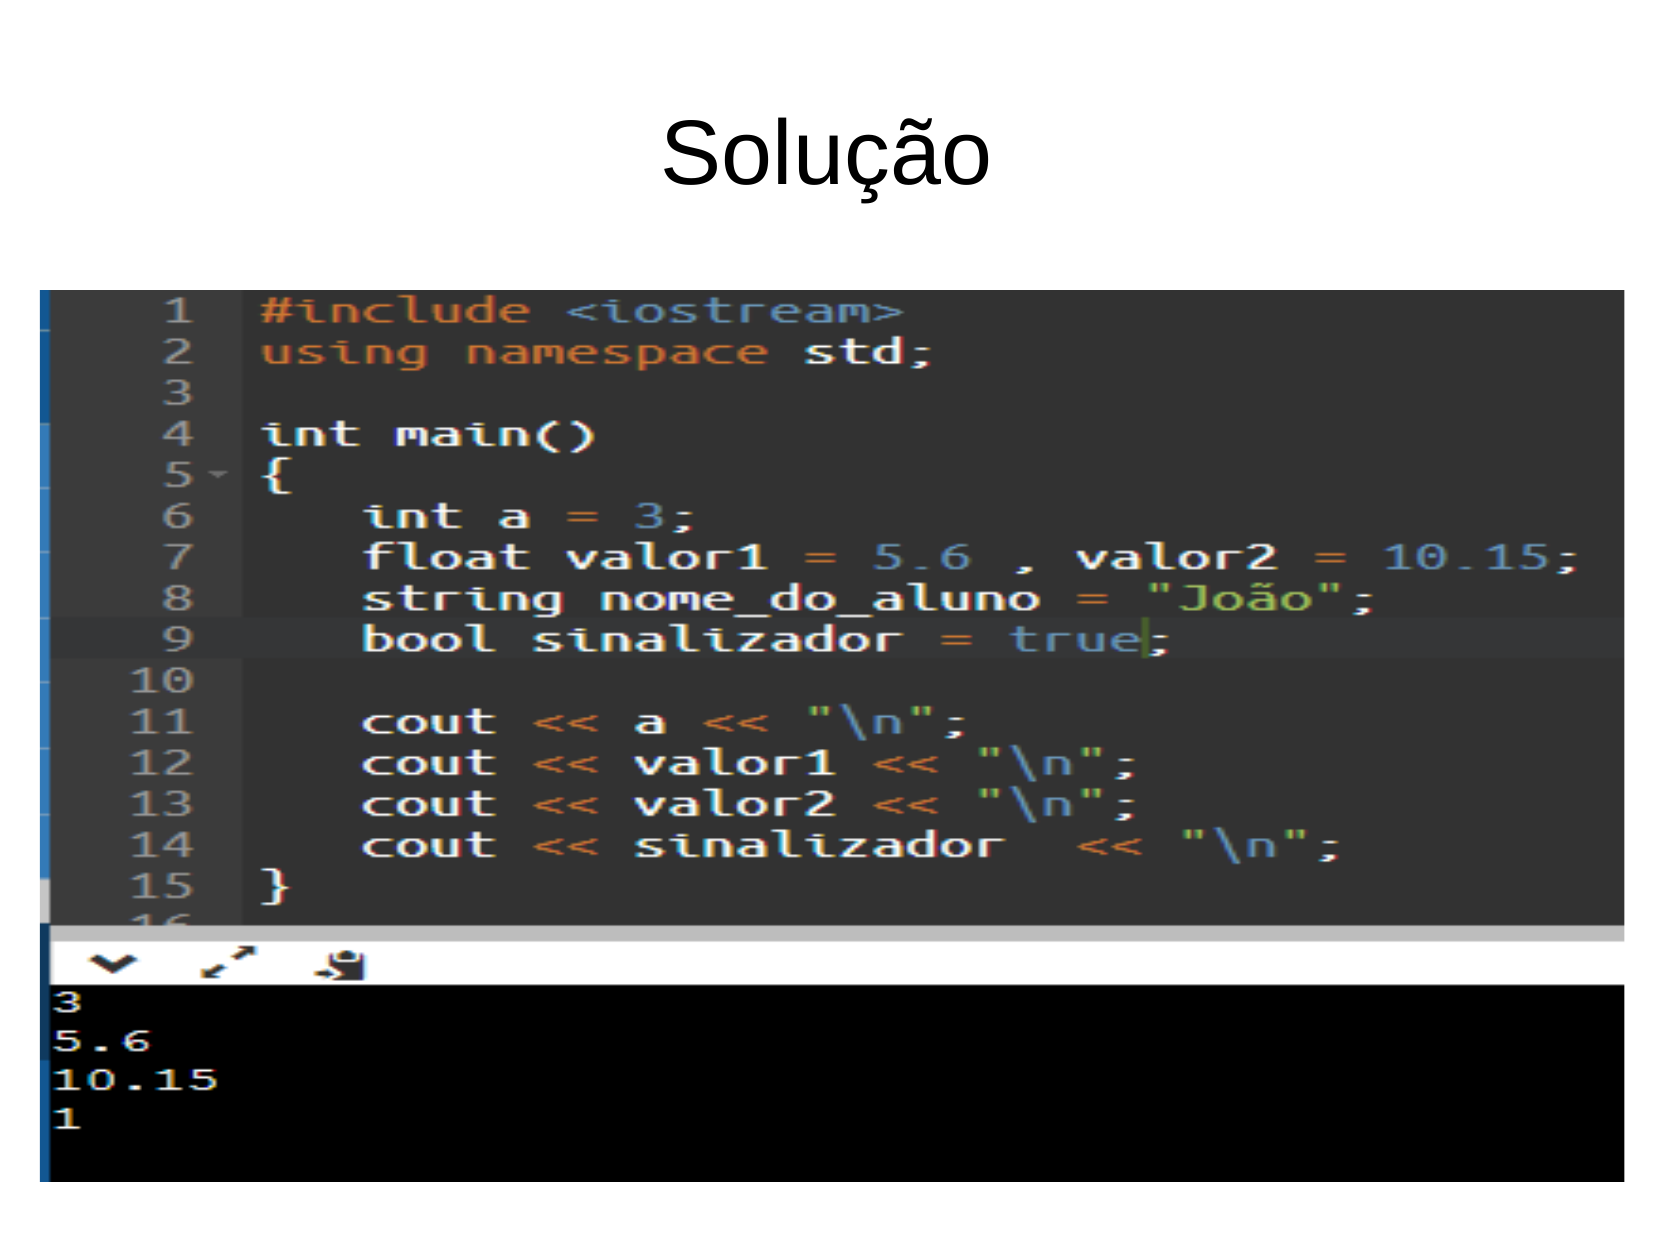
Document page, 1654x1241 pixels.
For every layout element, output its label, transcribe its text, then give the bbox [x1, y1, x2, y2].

picture [39, 290, 1625, 1182]
title Solução [82, 49, 1571, 257]
